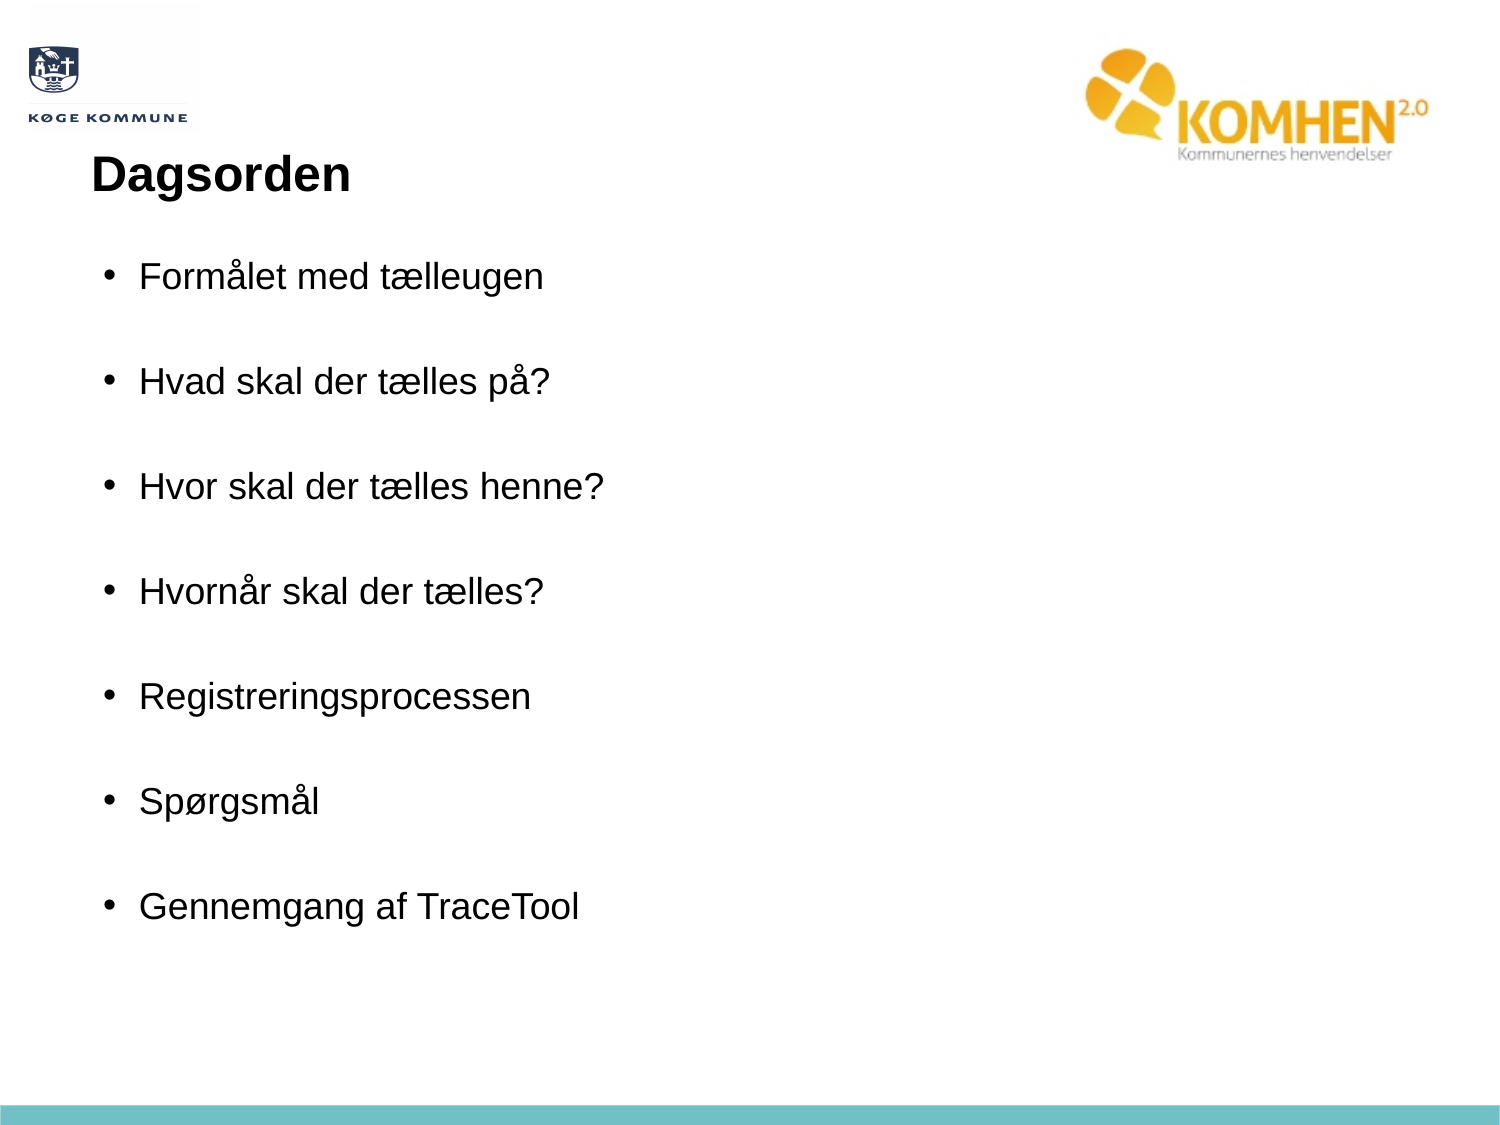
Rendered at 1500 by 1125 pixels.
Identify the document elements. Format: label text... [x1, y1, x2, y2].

picture [29, 3, 202, 133]
text_box [0, 1105, 1500, 1125]
text_box Dagsorden [76, 78, 1449, 266]
picture [1069, 30, 1440, 186]
text_box Formålet med tælleugen Hvad skal der tælles på? Hvor skal der tælles henne? Hvornår skal der tælles? Registreringsprocessen Spørgsmål Gennemgang af TraceTool [88, 284, 1417, 894]
